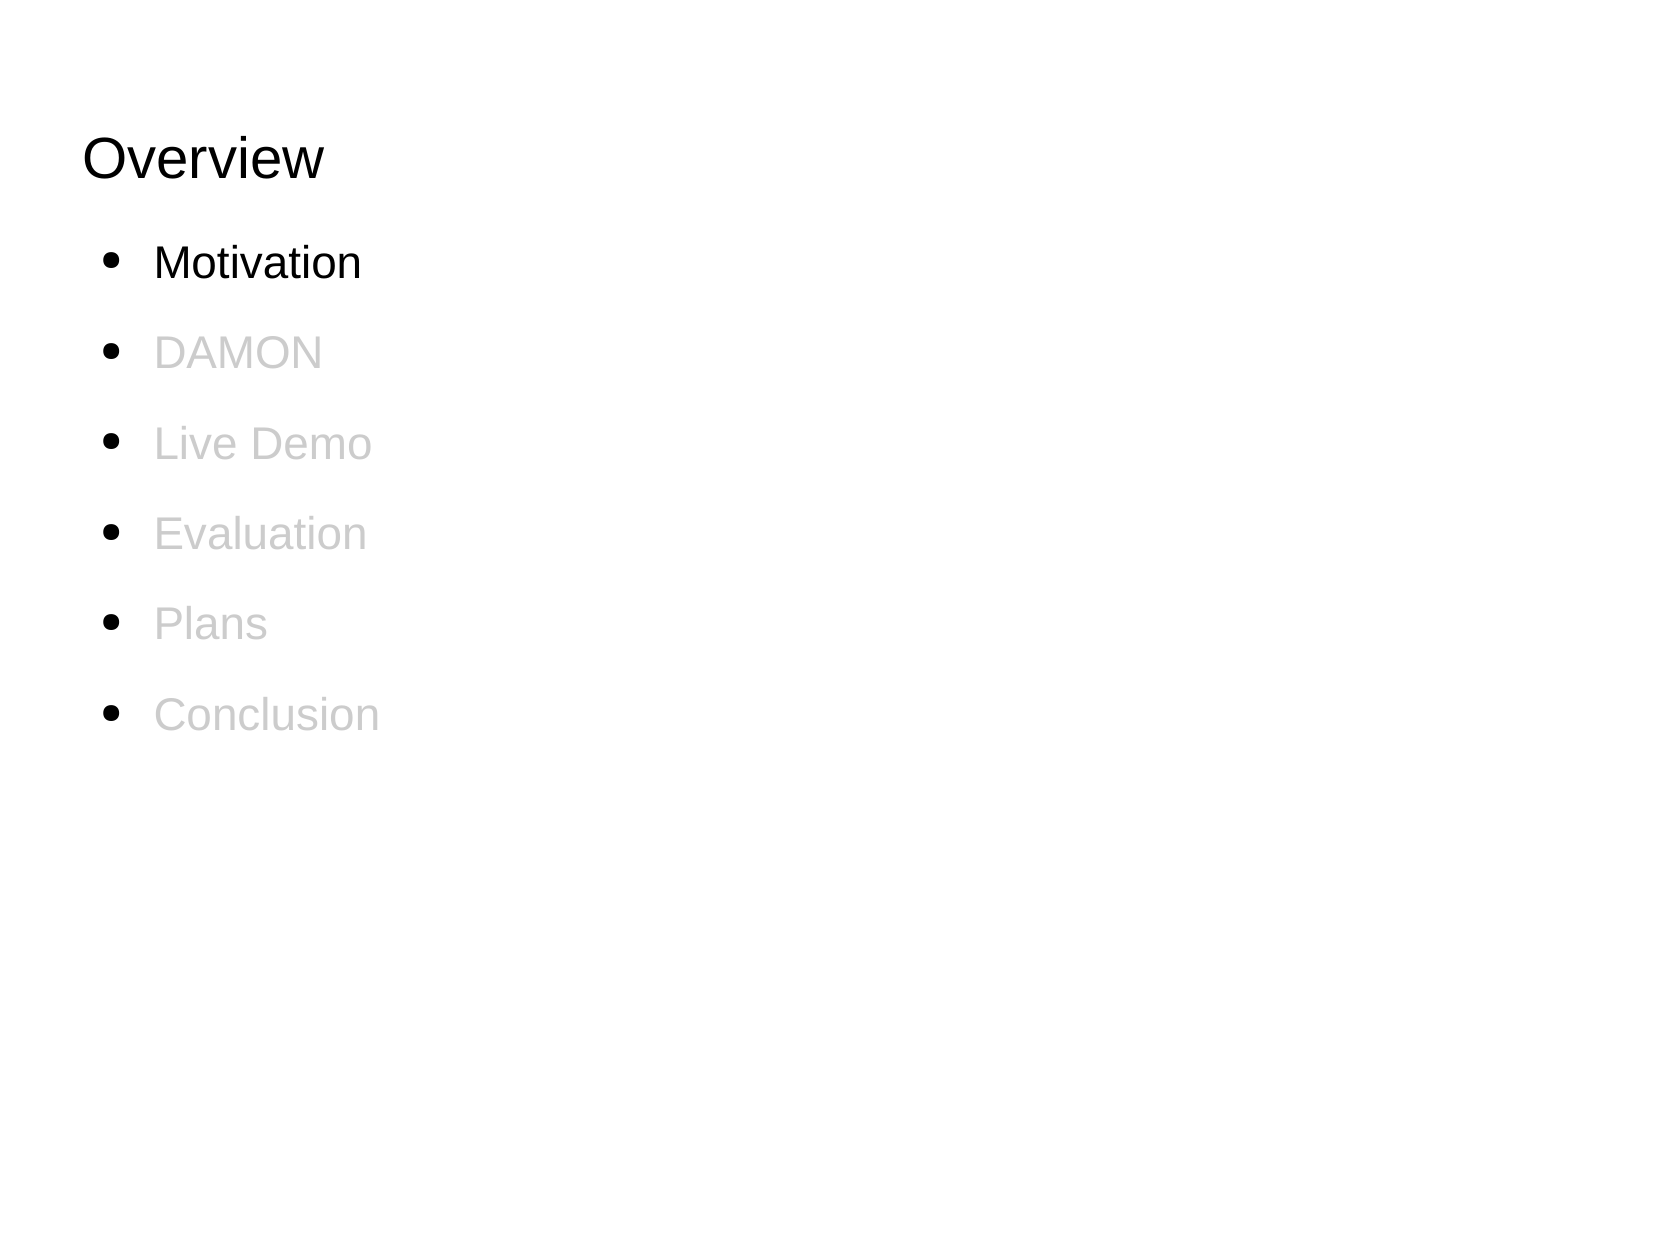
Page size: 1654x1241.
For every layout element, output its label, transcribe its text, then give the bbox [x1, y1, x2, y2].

title Overview [82, 108, 1571, 210]
list Motivation DAMON Live Demo Evaluation Plans Conclusion [82, 236, 1571, 1111]
